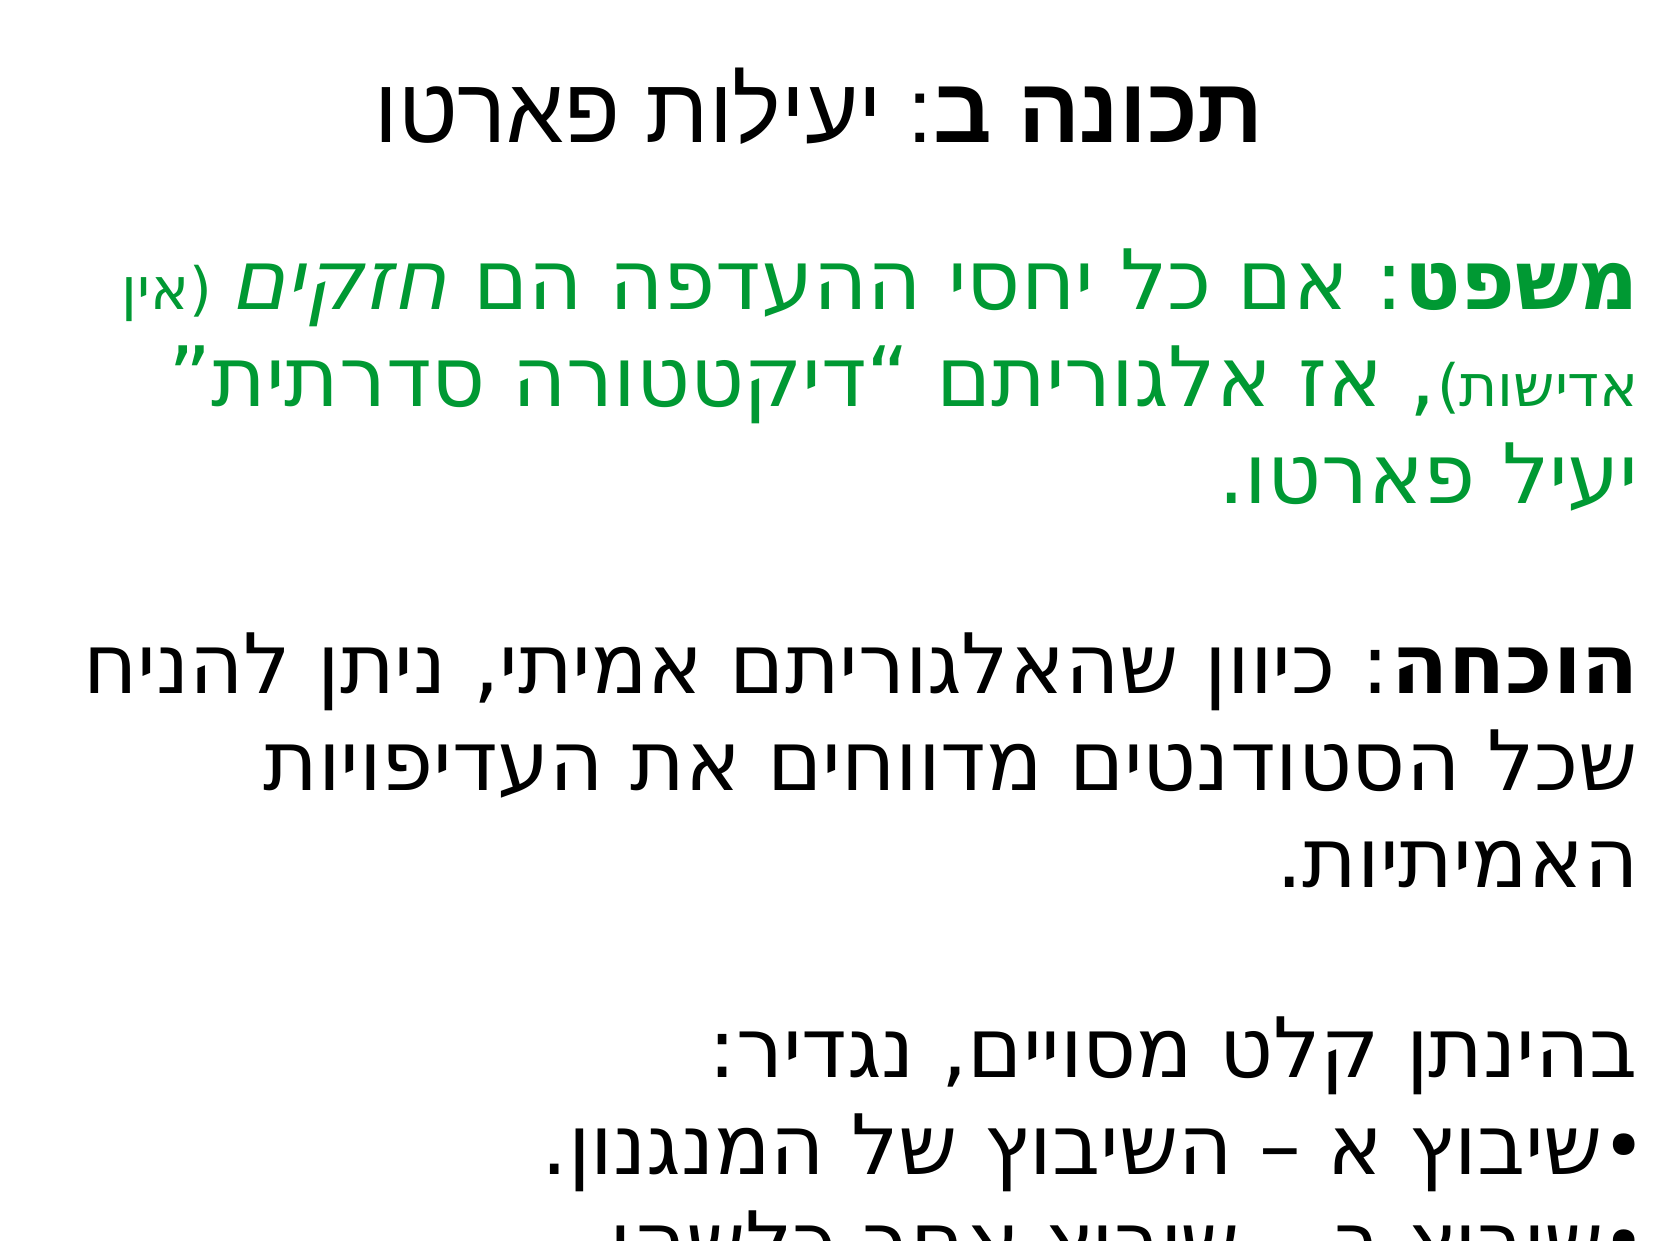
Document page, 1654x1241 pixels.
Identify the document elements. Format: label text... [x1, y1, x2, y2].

title תכונה ב: יעילות פארטו [75, 58, 1564, 163]
text_box משפט: אם כל יחסי ההעדפה הם חזקים (אין אדישות), אז אלגוריתם “דיקטטורה סדרתית” יעיל פארטו. הוכחה: כיוון שהאלגוריתם אמיתי, ניתן להניח שכל הסטודנטים מדווחים את העדיפויות האמיתיות. בהינתן קלט מסויים, נגדיר: שיבוץ א – השיבוץ של המנגנון. שיבוץ ב – שיבוץ אחר כלשהו. נניח בשלילה ששיבוץ ב הוא שיפור פארטו של שיבוץ א. [0, 225, 1654, 1241]
